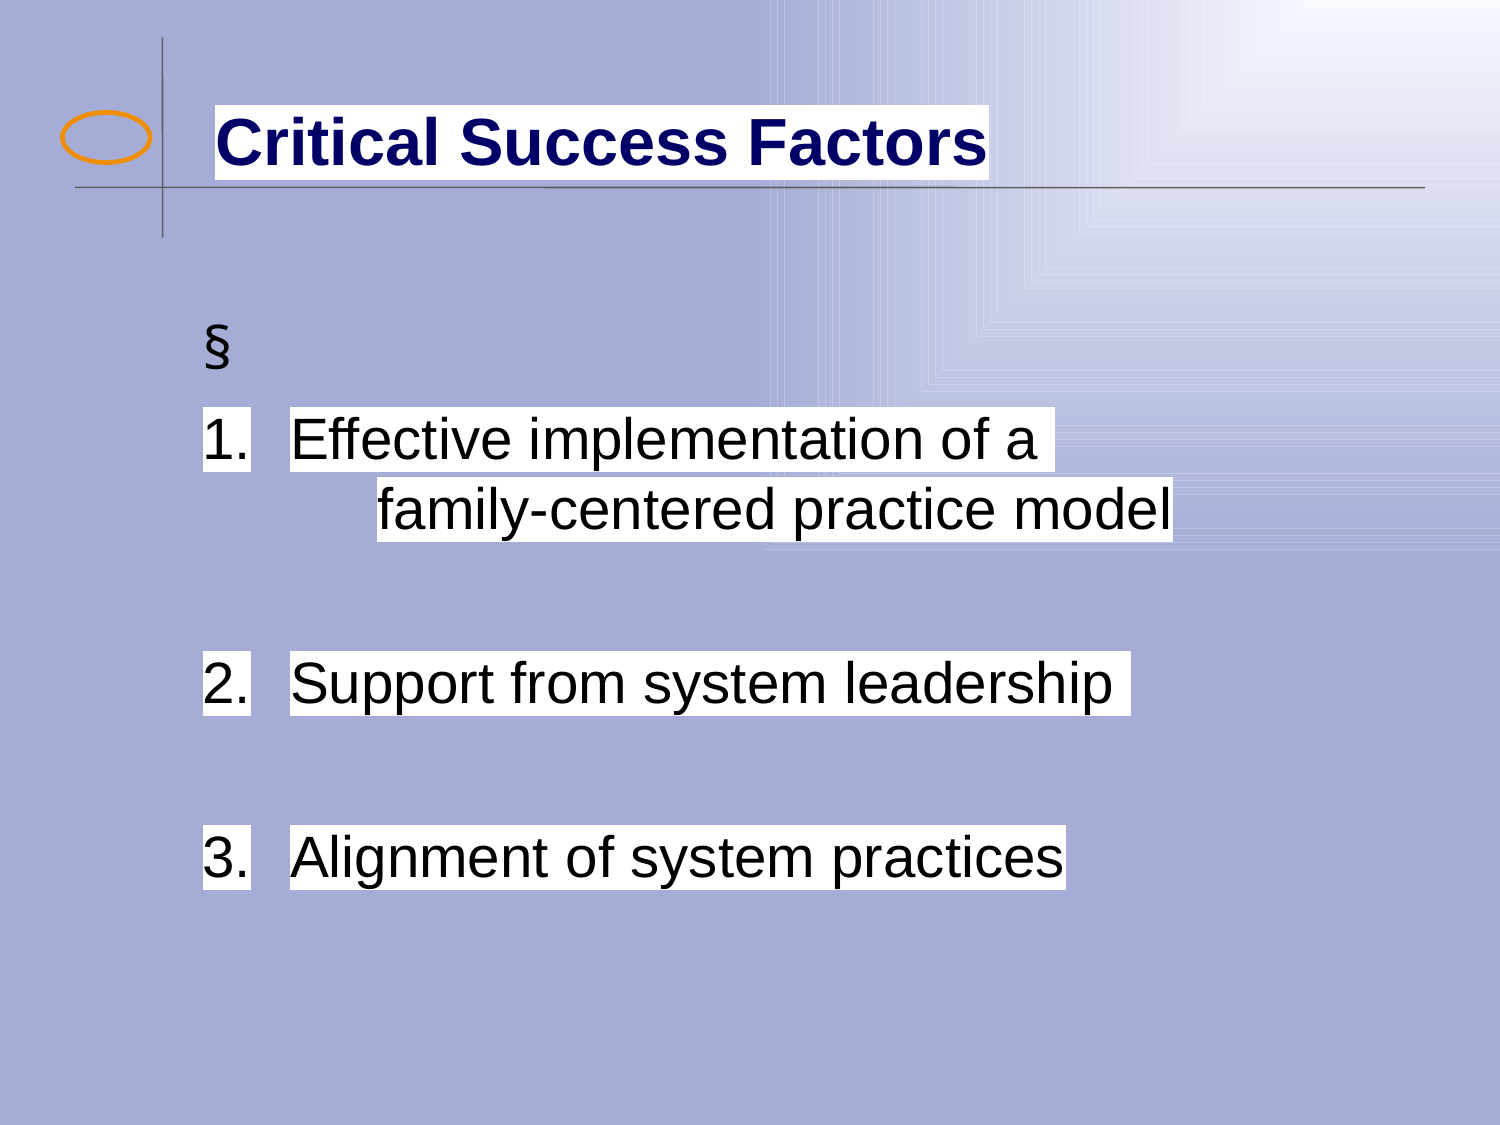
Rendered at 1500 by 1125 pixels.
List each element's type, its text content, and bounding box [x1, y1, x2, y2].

title Critical Success Factors [200, 45, 1426, 233]
list Effective implementation of a family-centered practice model Support from system leadership Alignment of system practices [75, 299, 1426, 1005]
